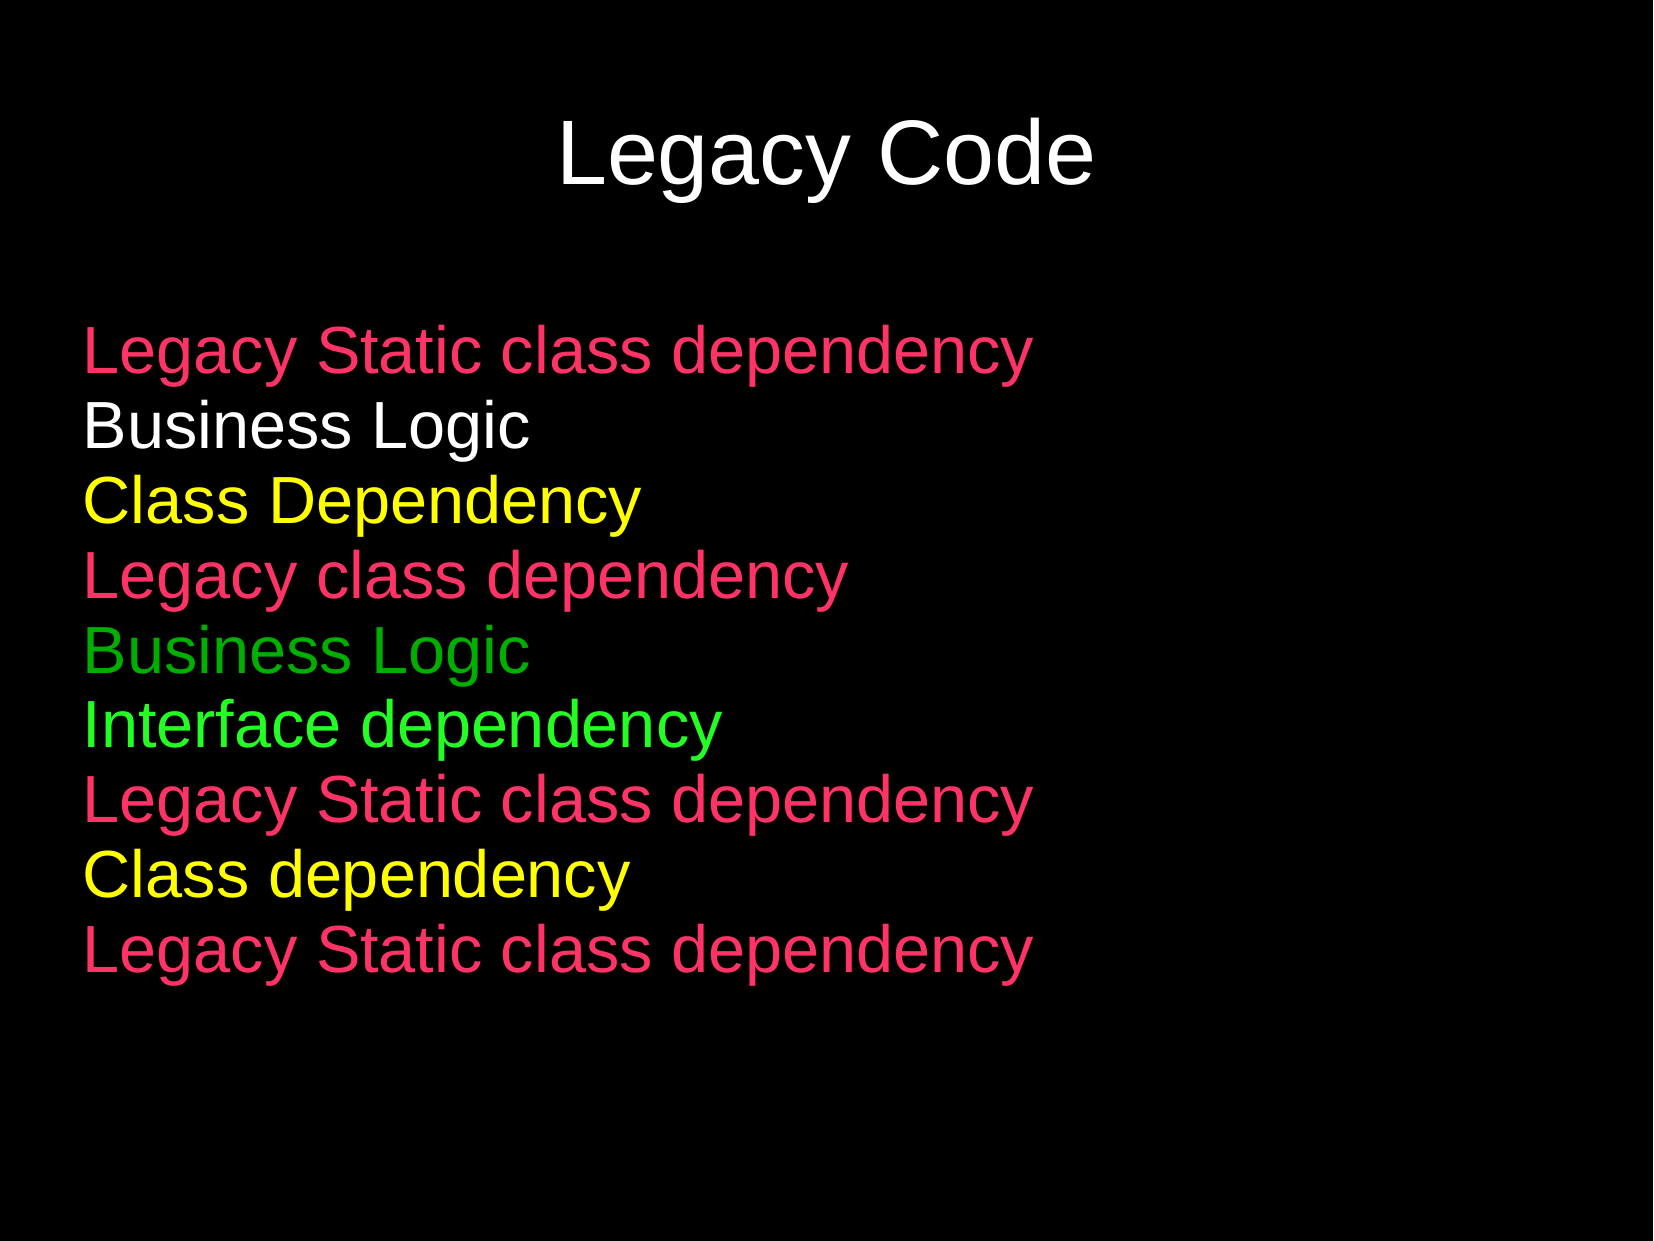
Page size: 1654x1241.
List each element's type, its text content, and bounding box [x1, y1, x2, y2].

subtitle Legacy Static class dependency Business Logic Class Dependency Legacy class dependency Business Logic Interface dependency Legacy Static class dependency Class dependency Legacy Static class dependency [82, 290, 1571, 1010]
title Legacy Code [82, 49, 1571, 257]
